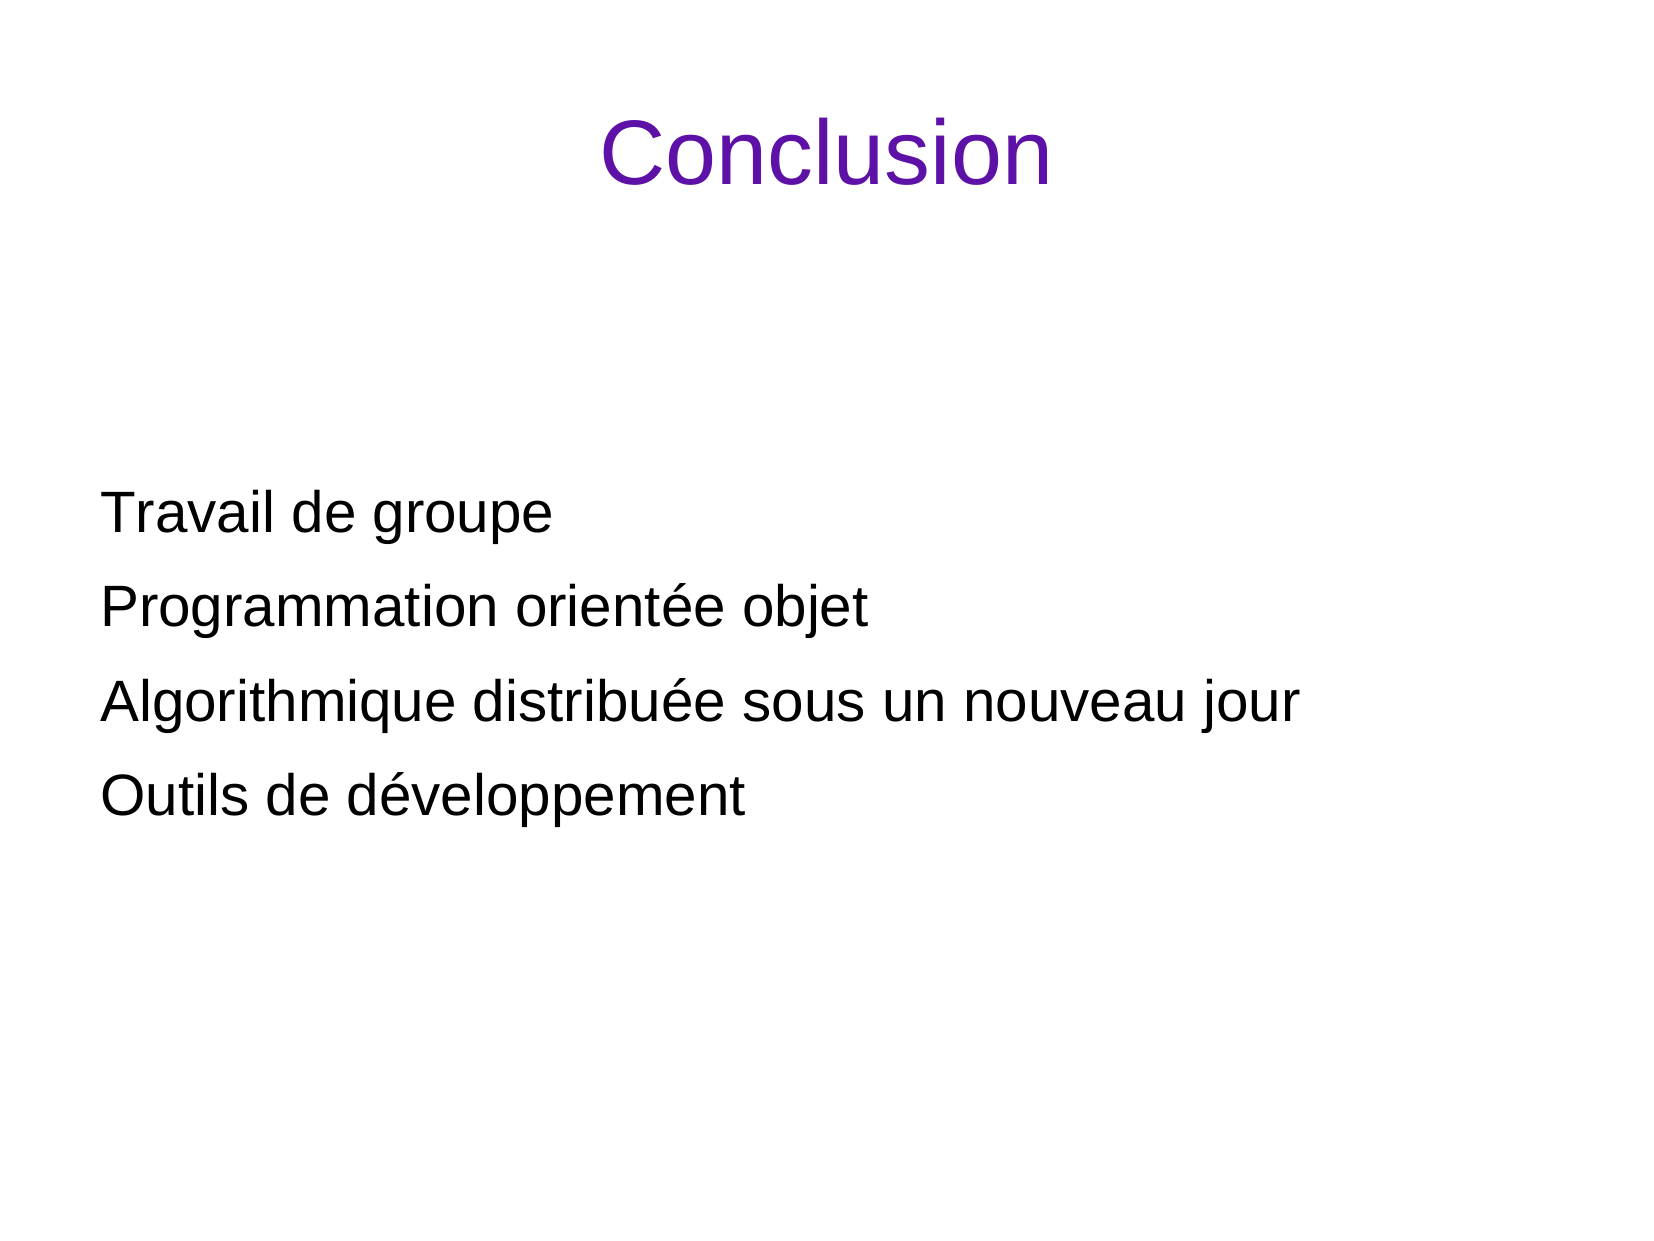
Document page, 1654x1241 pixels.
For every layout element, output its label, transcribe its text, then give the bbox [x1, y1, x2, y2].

title Conclusion [82, 49, 1571, 257]
list Travail de groupe Programmation orientée objet Algorithmique distribuée sous un nouveau jour Outils de développement [82, 290, 1571, 1110]
